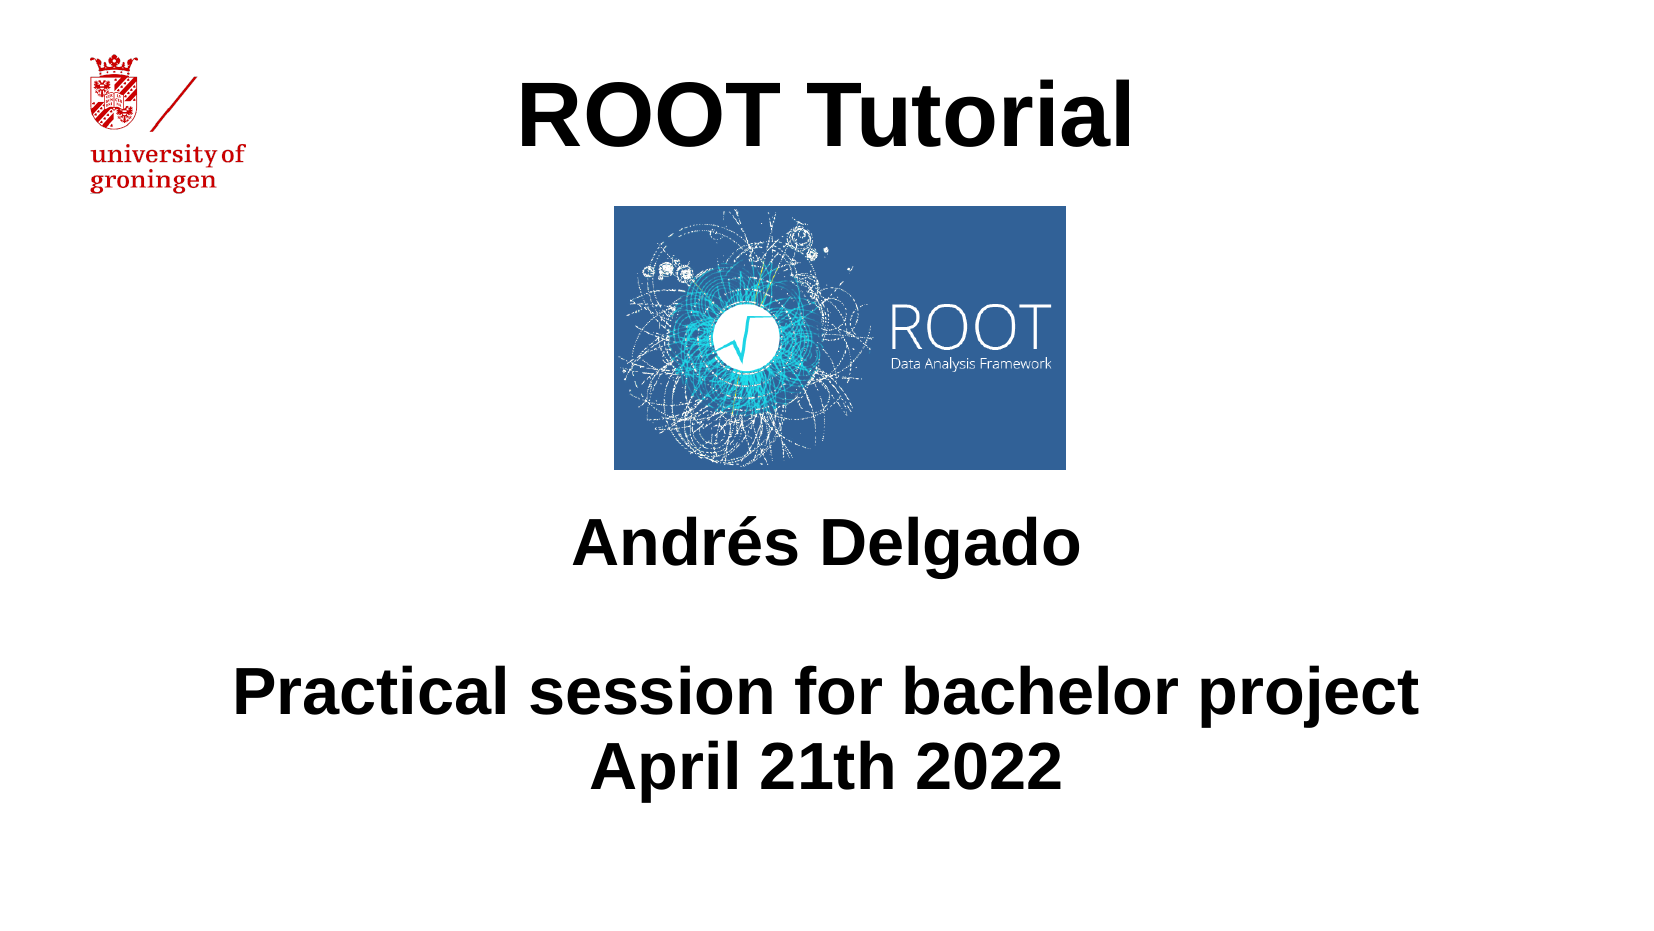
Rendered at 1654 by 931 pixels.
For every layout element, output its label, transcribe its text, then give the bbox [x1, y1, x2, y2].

title ROOT Tutorial [319, 37, 1571, 193]
subtitle Andrés Delgado Practical session for bachelor project April 21th 2022 [82, 347, 1571, 887]
picture [614, 206, 1066, 470]
picture [17, 23, 319, 225]
